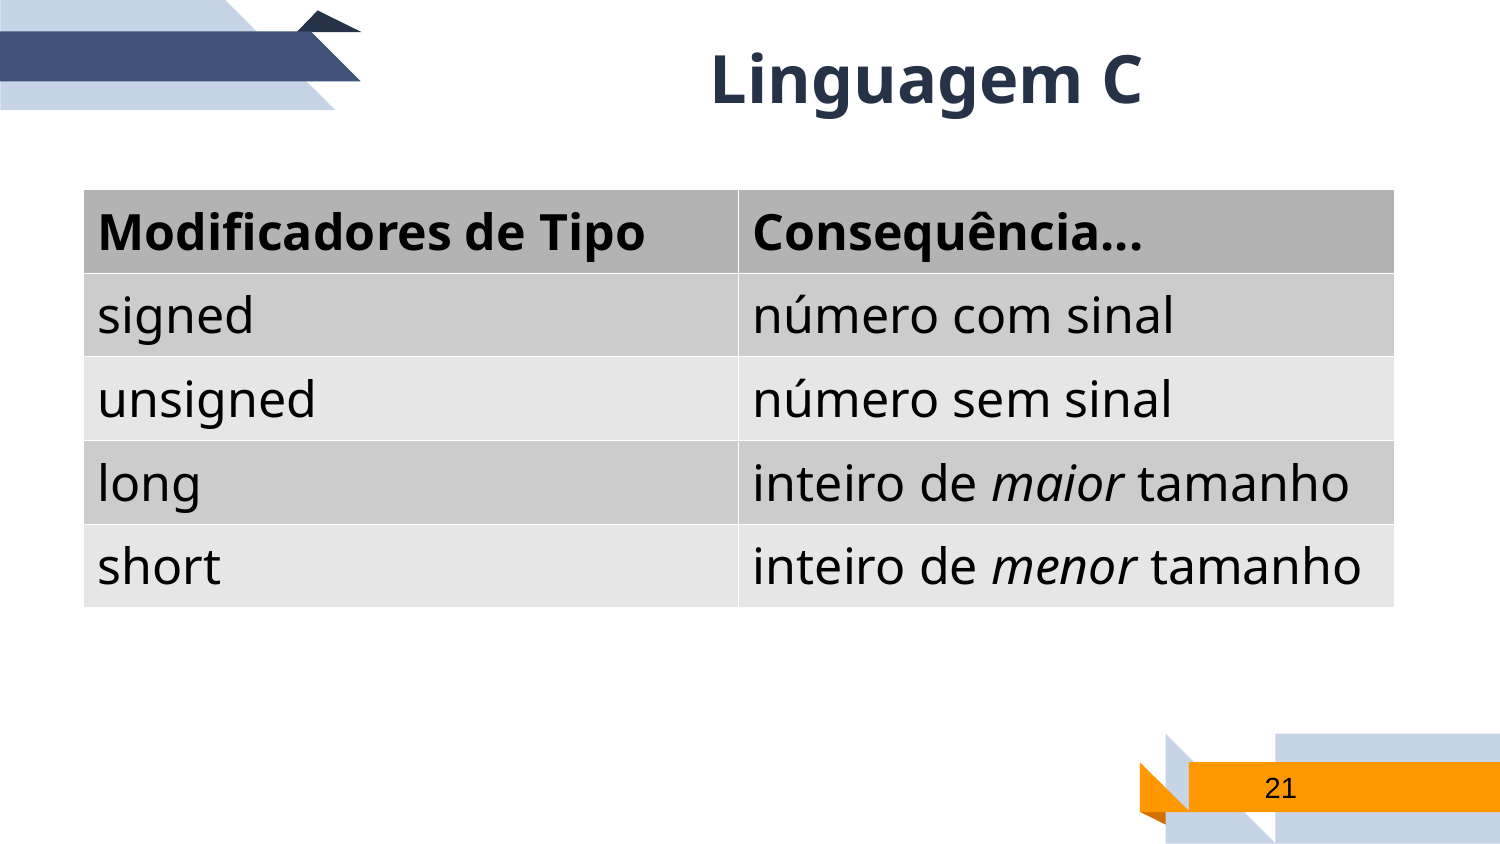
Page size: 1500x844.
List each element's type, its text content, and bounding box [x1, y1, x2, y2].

table_cell unsigned [84, 357, 738, 440]
table_header Consequência... [739, 190, 1394, 273]
table_cell inteiro de menor tamanho [739, 525, 1394, 607]
table_header Modificadores de Tipo [84, 190, 738, 273]
table_cell short [84, 525, 738, 607]
table_cell número sem sinal [739, 357, 1394, 440]
subtitle Linguagem C [354, 5, 1500, 148]
table_cell long [84, 441, 738, 524]
table_cell número com sinal [739, 274, 1394, 356]
table_cell inteiro de maior tamanho [739, 441, 1394, 524]
slide_number <number> [1249, 760, 1494, 813]
table_cell signed [84, 274, 738, 356]
